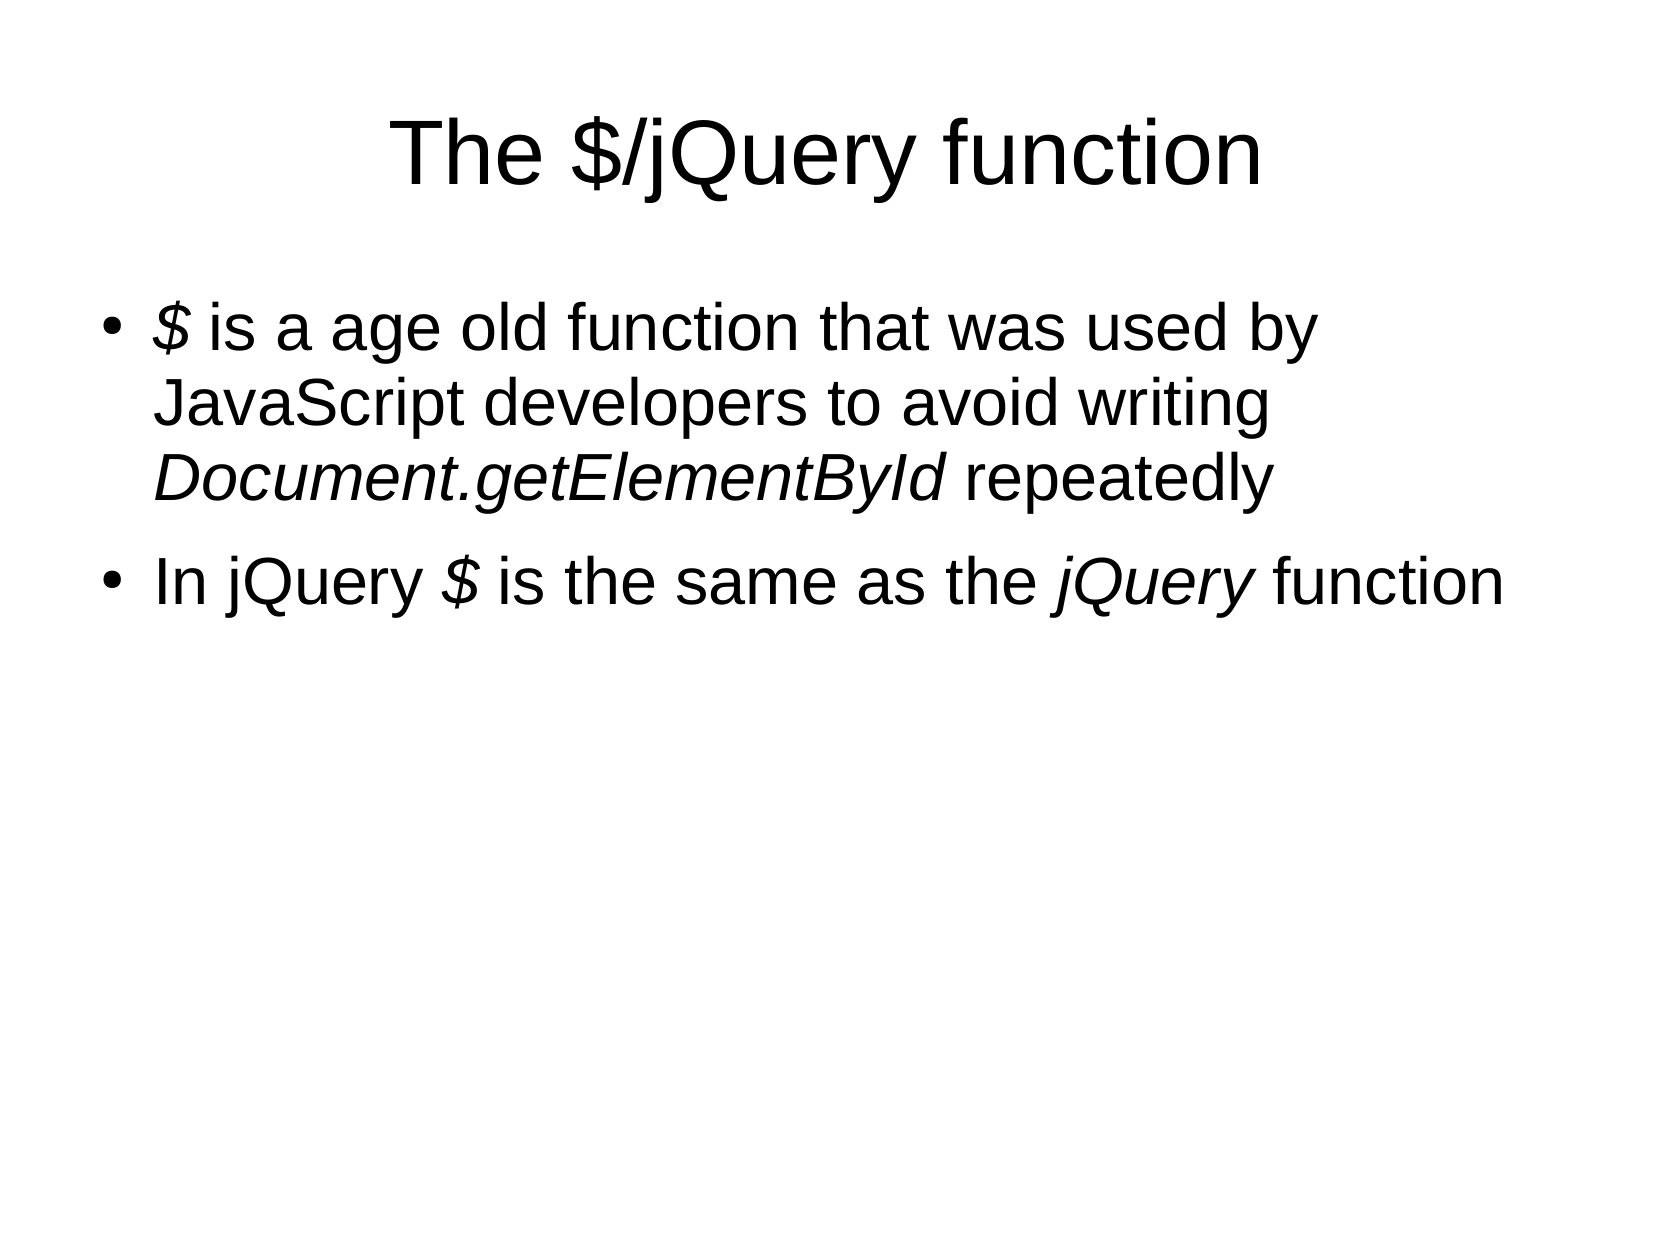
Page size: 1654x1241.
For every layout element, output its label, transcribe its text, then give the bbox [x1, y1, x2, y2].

title The $/jQuery function [82, 56, 1571, 250]
list $ is a age old function that was used by JavaScript developers to avoid writing Document.getElementById repeatedly In jQuery $ is the same as the jQuery function [82, 290, 1571, 1109]
